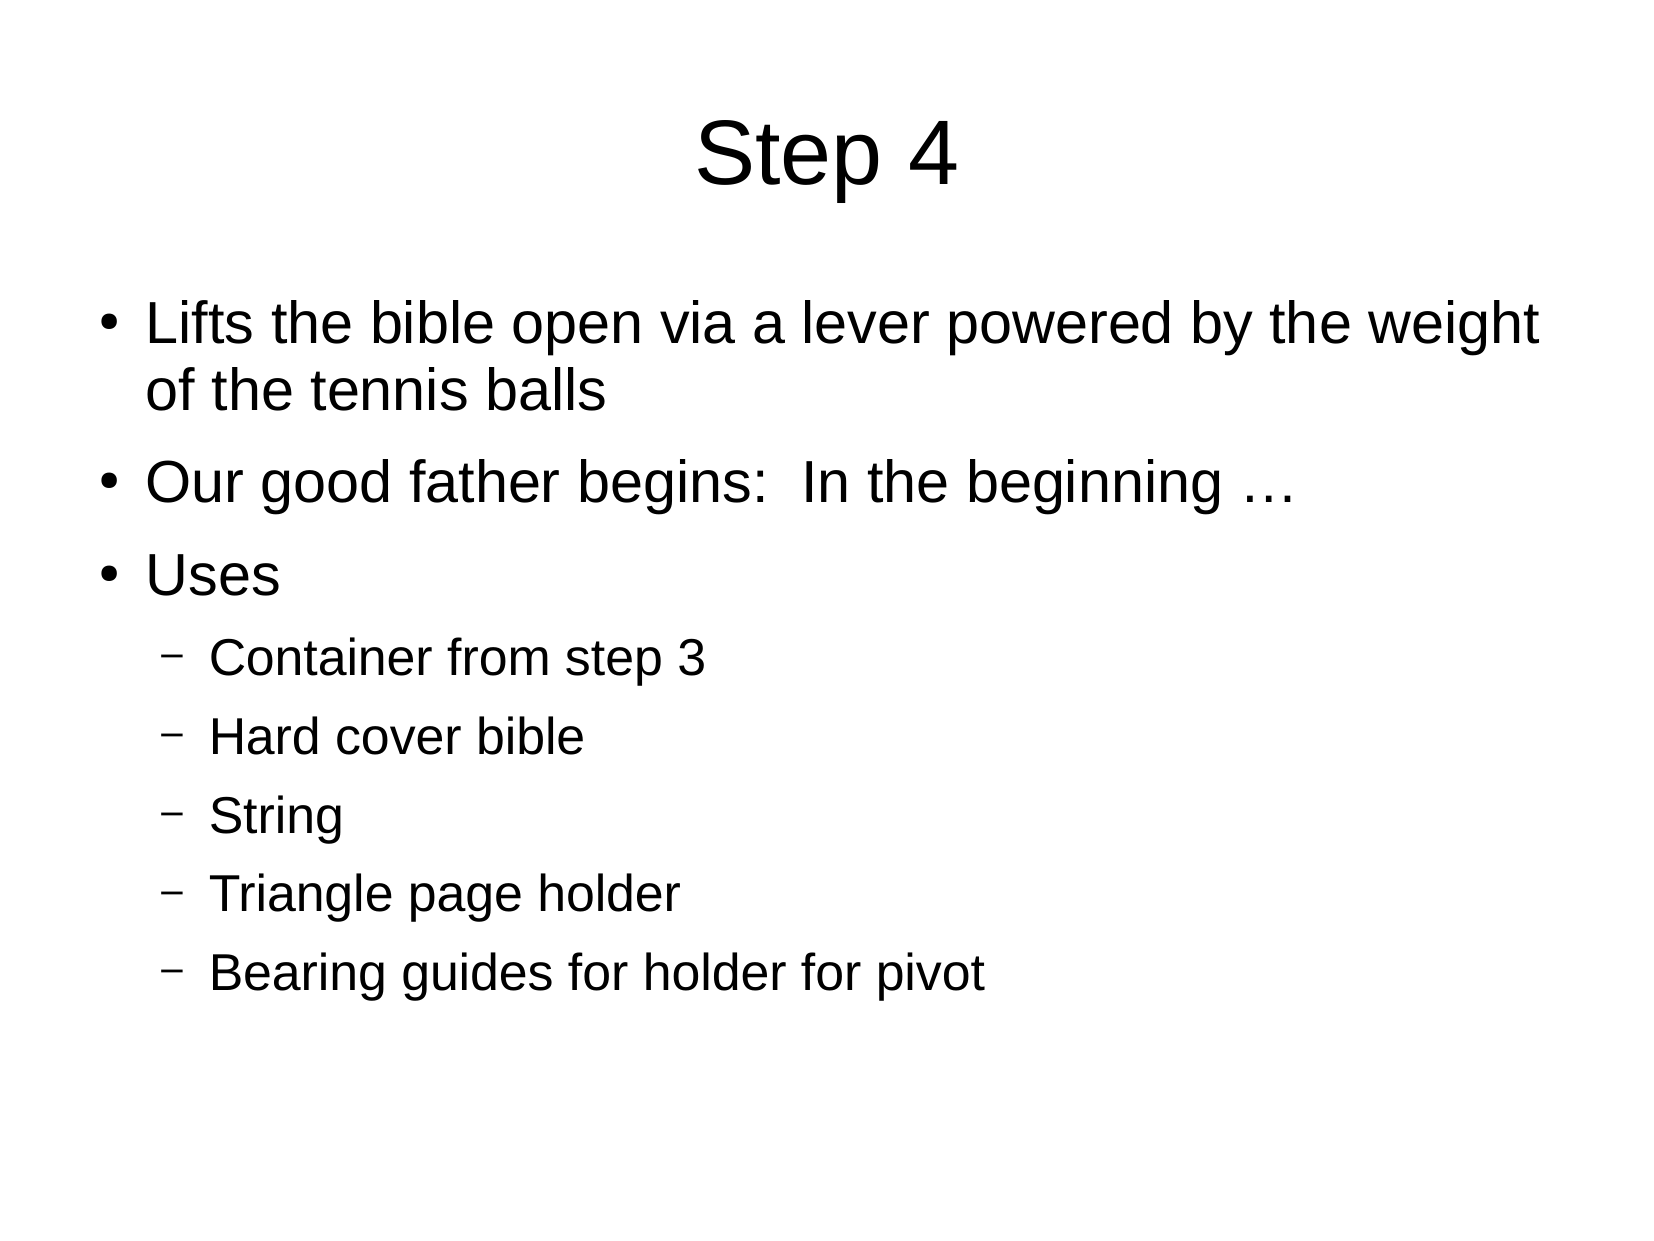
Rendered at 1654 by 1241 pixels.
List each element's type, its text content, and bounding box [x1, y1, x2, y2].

list Lifts the bible open via a lever powered by the weight of the tennis balls Our good father begins: In the beginning … Uses Container from step 3 Hard cover bible String Triangle page holder Bearing guides for holder for pivot [82, 290, 1571, 1010]
title Step 4 [82, 49, 1571, 257]
